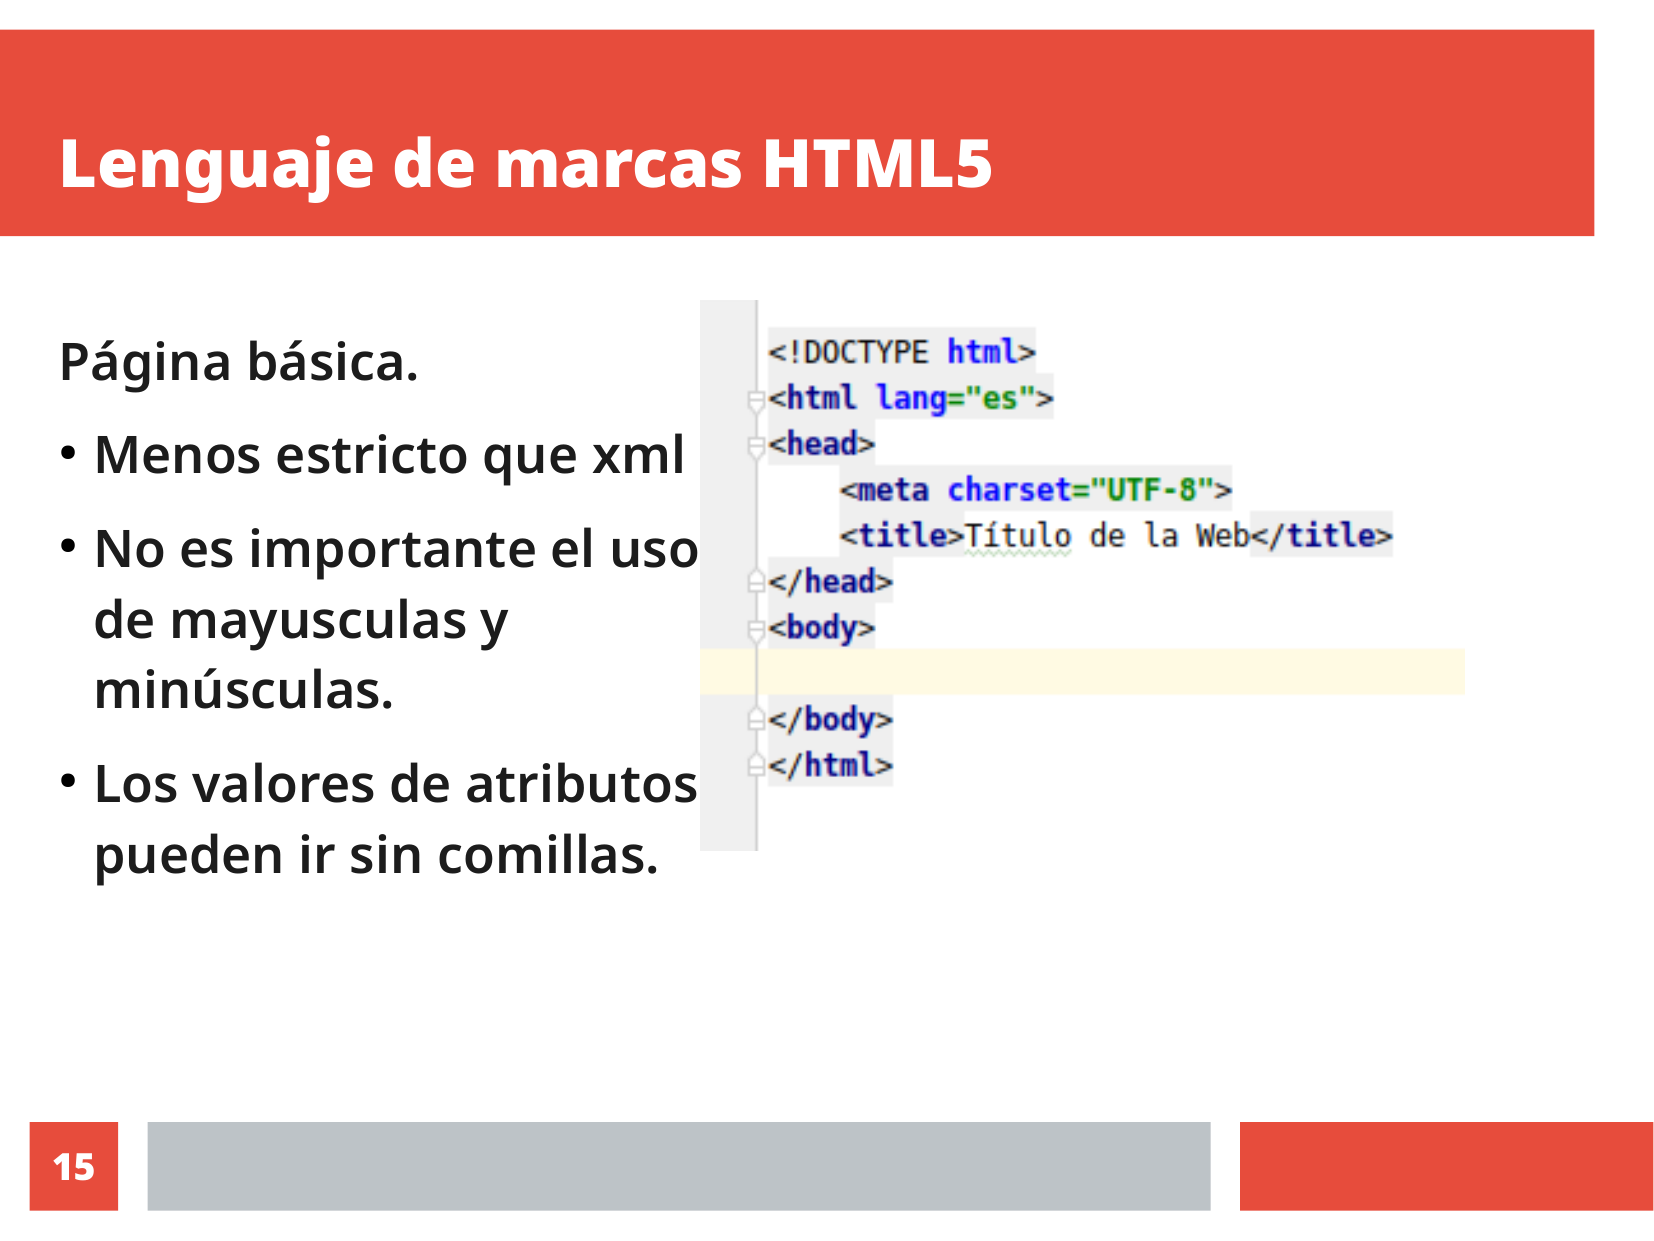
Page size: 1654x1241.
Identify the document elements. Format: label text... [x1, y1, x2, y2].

picture [700, 300, 1465, 851]
list Página básica. Menos estricto que xml No es importante el uso de mayusculas y minúsculas. Los valores de atributos pueden ir sin comillas. [59, 324, 709, 1016]
title Lenguaje de marcas HTML5 [59, 59, 1595, 207]
